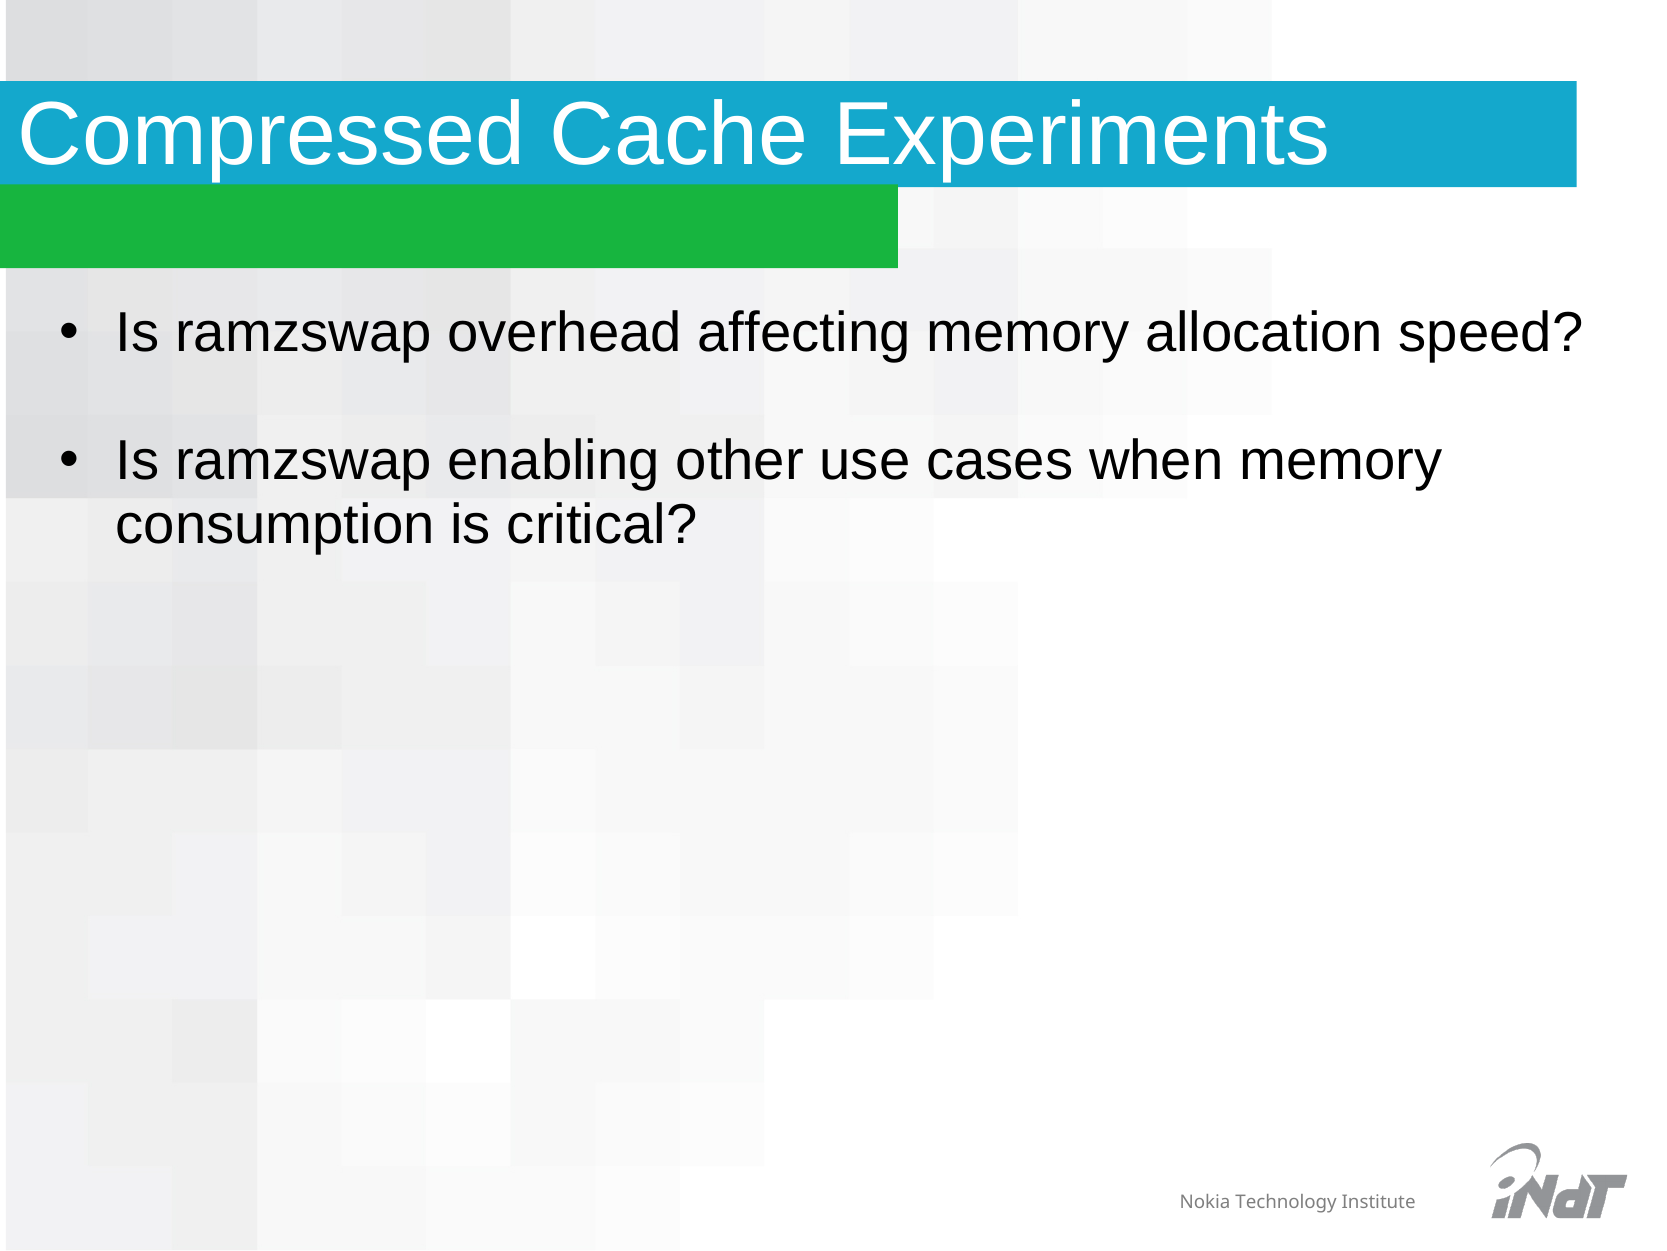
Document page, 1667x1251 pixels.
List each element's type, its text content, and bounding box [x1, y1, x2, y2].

picture [5, 0, 1667, 1251]
title Compressed Cache Experiments [0, 81, 1577, 188]
list Is ramzswap overhead affecting memory allocation speed? Is ramzswap enabling other use cases when memory consumption is critical? [40, 300, 1627, 1201]
text_box [0, 184, 898, 269]
